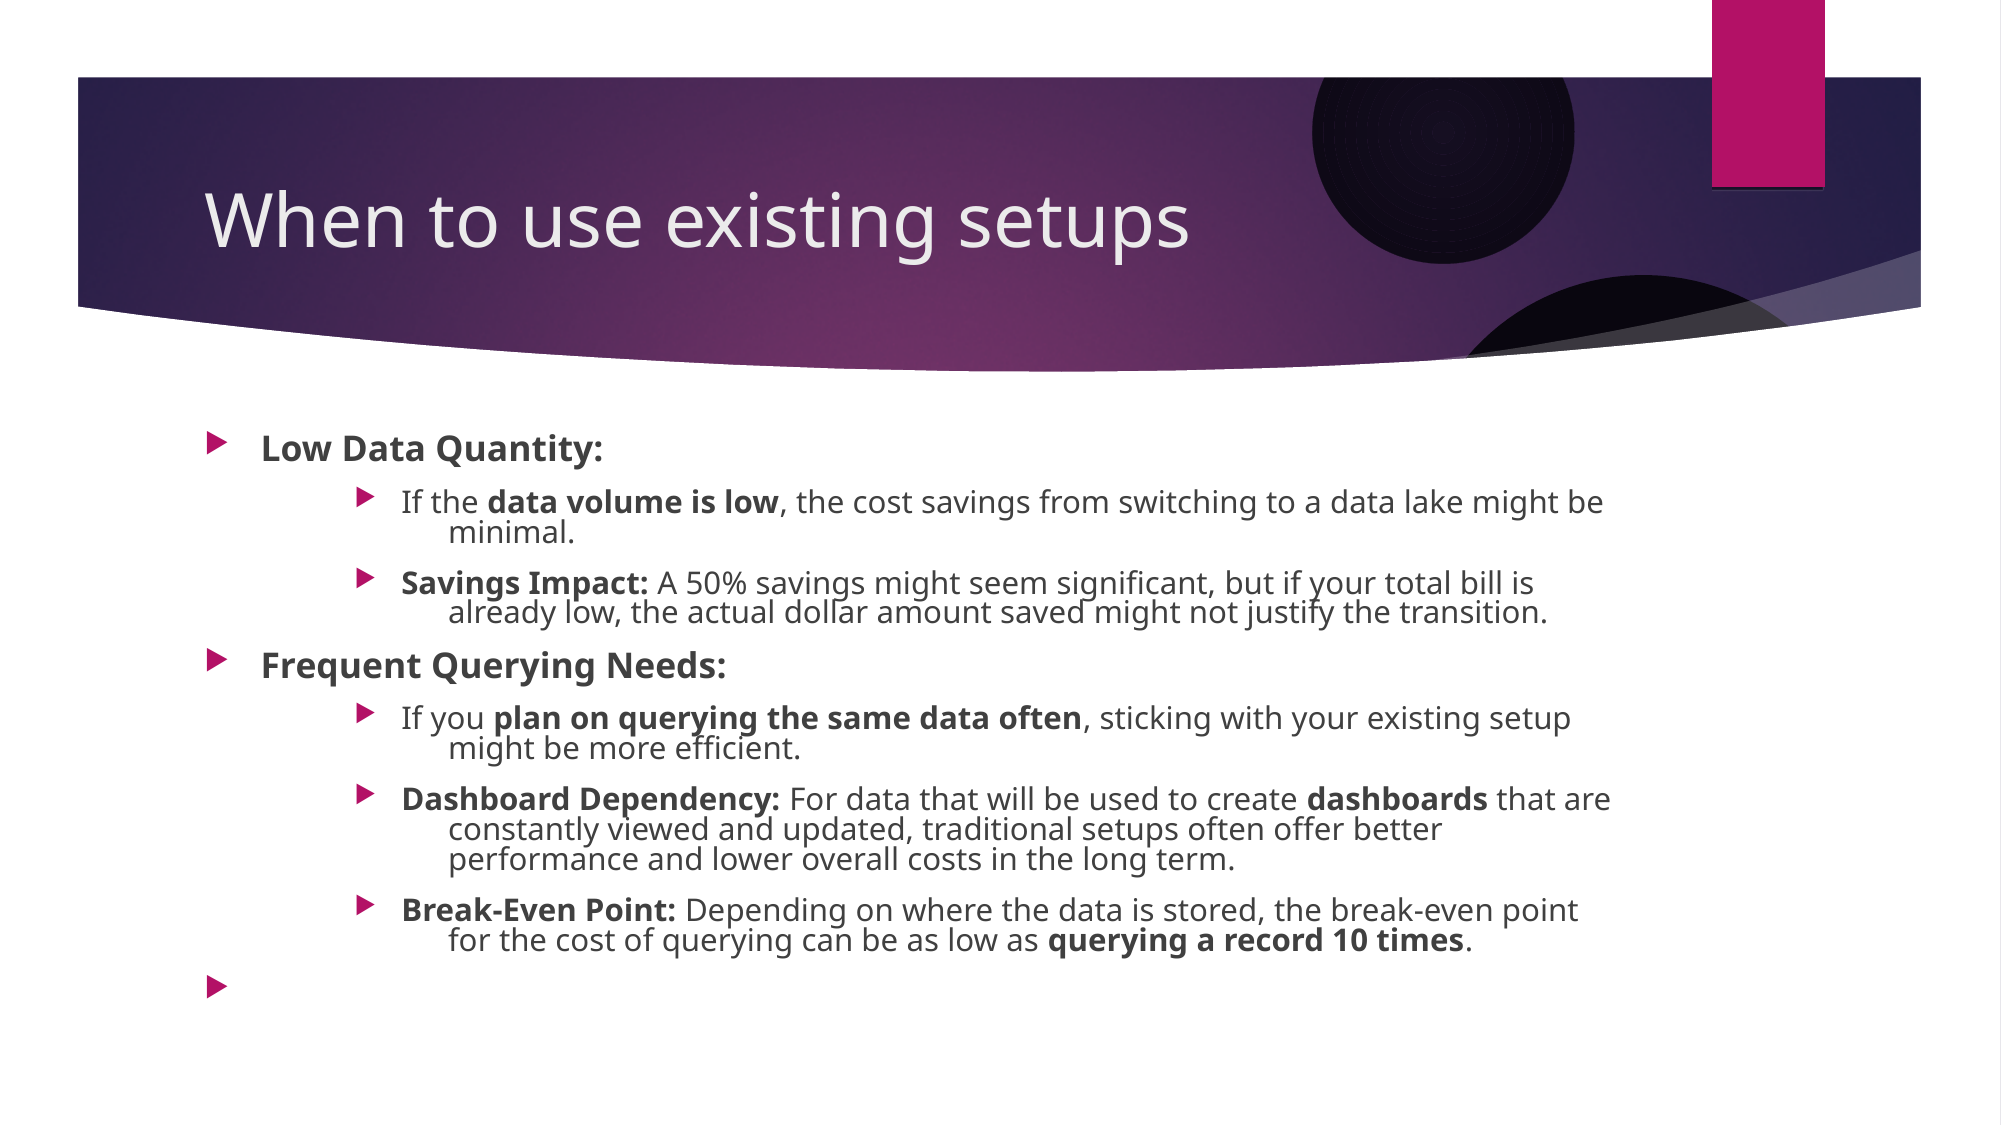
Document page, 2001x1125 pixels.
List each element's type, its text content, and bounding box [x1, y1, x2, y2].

title When to use existing setups [189, 159, 1627, 276]
list Low Data Quantity: If the data volume is low, the cost savings from switching to a data lake might be minimal. Savings Impact: A 50% savings might seem significant, but if your total bill is already low, the actual dollar amount saved might not justify the transition. Frequent Querying Needs: If you plan on querying the same data often, sticking with your existing setup might be more efficient. Dashboard Dependency: For data that will be used to create dashboards that are constantly viewed and updated, traditional setups often offer better performance and lower overall costs in the long term. Break-Even Point: Depending on where the data is stored, the break-even point for the cost of querying can be as low as querying a record 10 times. [189, 427, 1638, 988]
